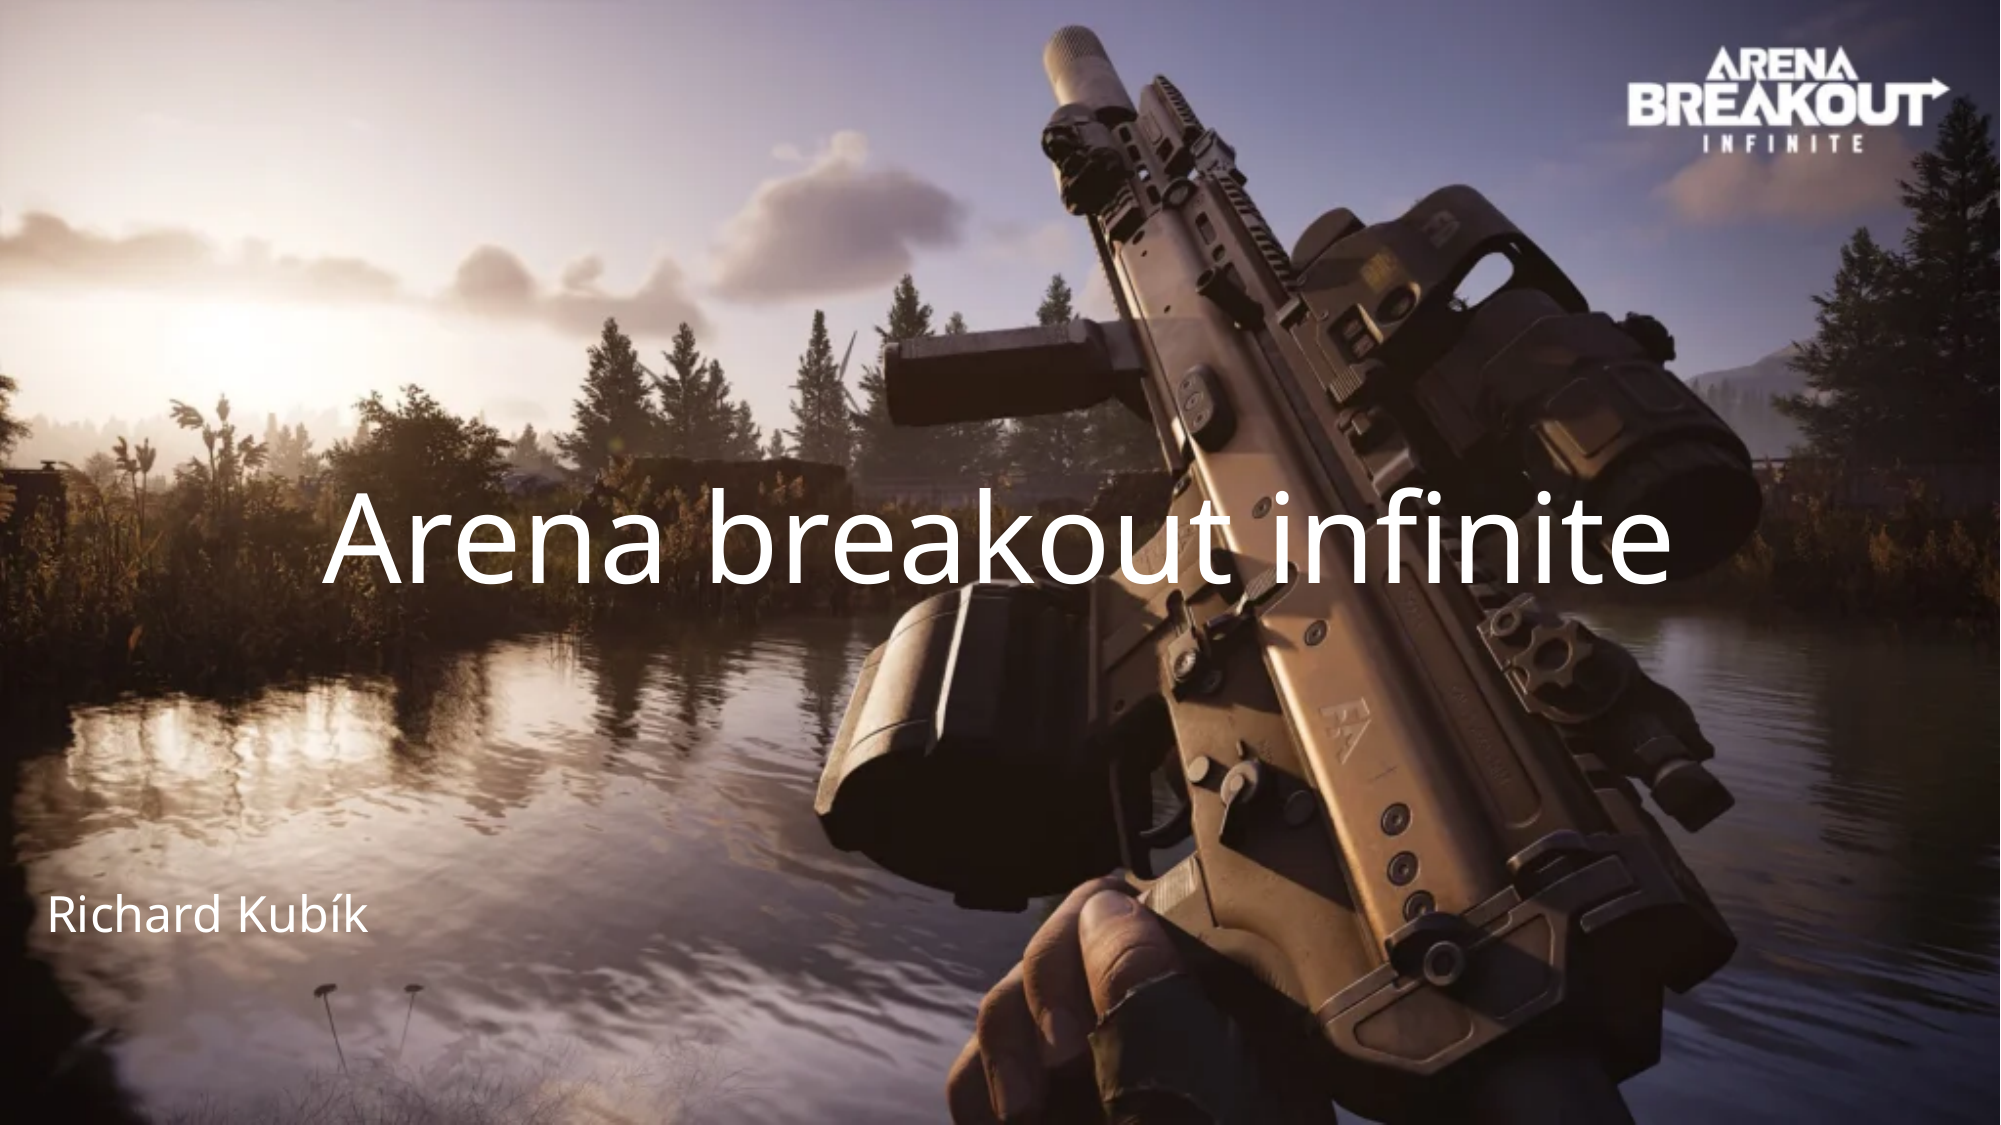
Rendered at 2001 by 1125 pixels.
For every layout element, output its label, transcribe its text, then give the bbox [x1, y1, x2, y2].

subtitle Richard Kubík [0, 881, 662, 1001]
picture [0, 0, 2000, 1125]
title Arena breakout infinite [218, 172, 1782, 618]
